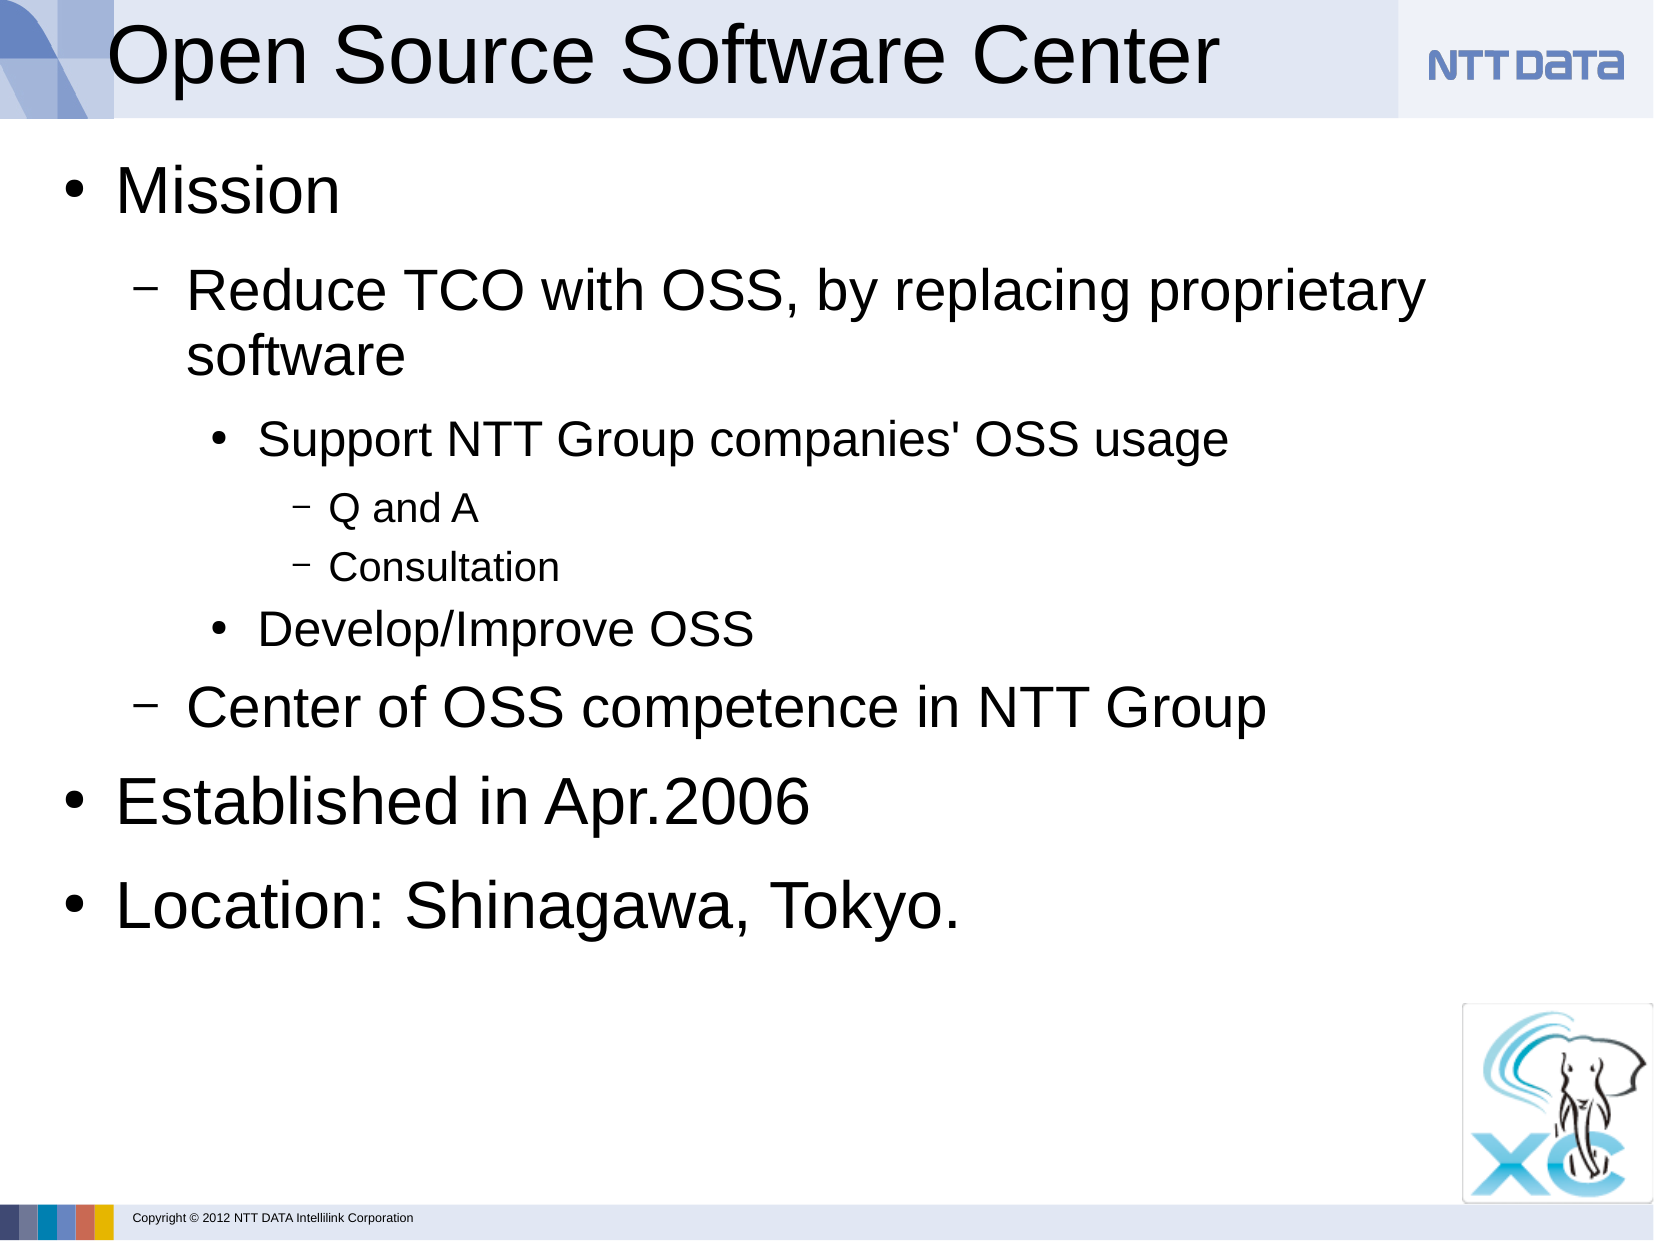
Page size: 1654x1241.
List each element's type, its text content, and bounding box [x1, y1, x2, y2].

picture [1429, 50, 1624, 80]
picture [0, 0, 114, 119]
picture [1462, 1003, 1654, 1204]
title Open Source Software Center [106, 7, 1399, 101]
list Mission Reduce TCO with OSS, by replacing proprietary software Support NTT Group companies' OSS usage Q and A Consultation Develop/Improve OSS Center of OSS competence in NTT Group Established in Apr.2006 Location: Shinagawa, Tokyo. [44, 153, 1501, 1182]
